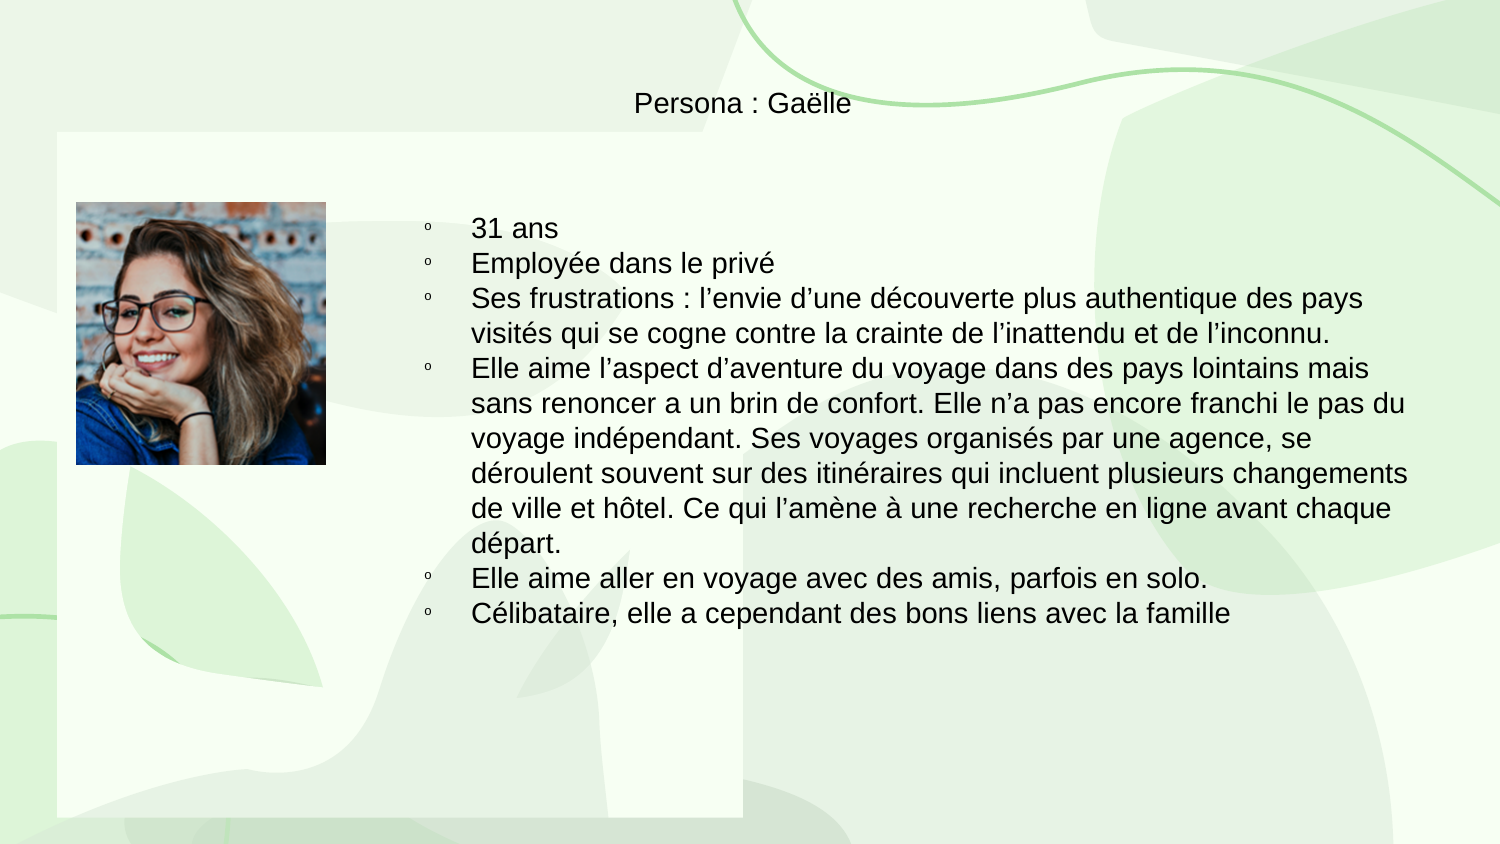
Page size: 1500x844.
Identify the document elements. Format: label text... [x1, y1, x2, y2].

title Persona : Gaëlle [111, 47, 1375, 156]
picture [76, 202, 326, 465]
text_box [16, 131, 743, 844]
text_box 31 ans Employée dans le privé Ses frustrations : l’envie d’une découverte plus authentique des pays visités qui se cogne contre la crainte de l’inattendu et de l’inconnu. Elle aime l’aspect d’aventure du voyage dans des pays lointains mais sans renoncer a un brin de confort. Elle n’a pas encore franchi le pas du voyage indépendant. Ses voyages organisés par une agence, se déroulent souvent sur des itinéraires qui incluent plusieurs changements de ville et hôtel. Ce qui l’amène à une recherche en ligne avant chaque départ. Elle aime aller en voyage avec des amis, parfois en solo. Célibataire, elle a cependant des bons liens avec la famille [409, 202, 1443, 637]
